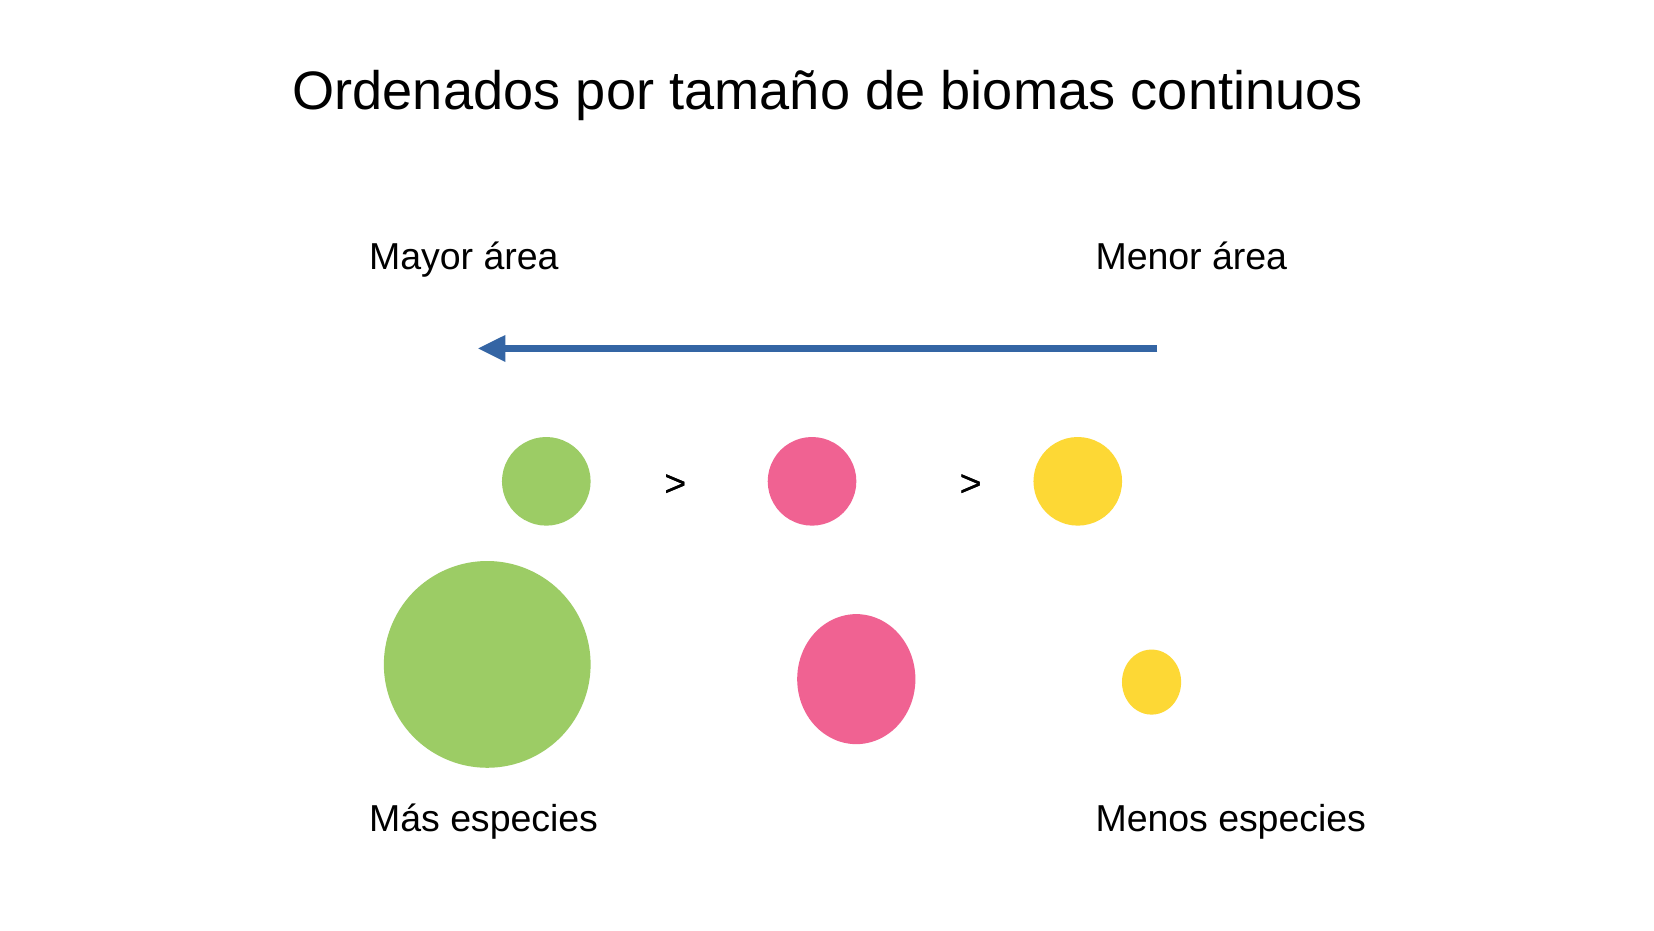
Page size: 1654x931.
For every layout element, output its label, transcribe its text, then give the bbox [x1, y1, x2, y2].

text_box [797, 614, 916, 745]
text_box Menor área [1080, 227, 1302, 285]
text_box Menos especies [1080, 789, 1381, 847]
text_box [501, 437, 591, 526]
text_box [777, 437, 847, 454]
text_box [1033, 437, 1123, 526]
text_box [780, 512, 844, 526]
text_box [383, 561, 591, 768]
text_box [1121, 649, 1182, 715]
text_box Mayor área [354, 227, 574, 285]
text_box Más especies [354, 789, 613, 847]
text_box > > [649, 454, 997, 512]
text_box Ordenados por tamaño de biomas continuos [277, 53, 1380, 129]
